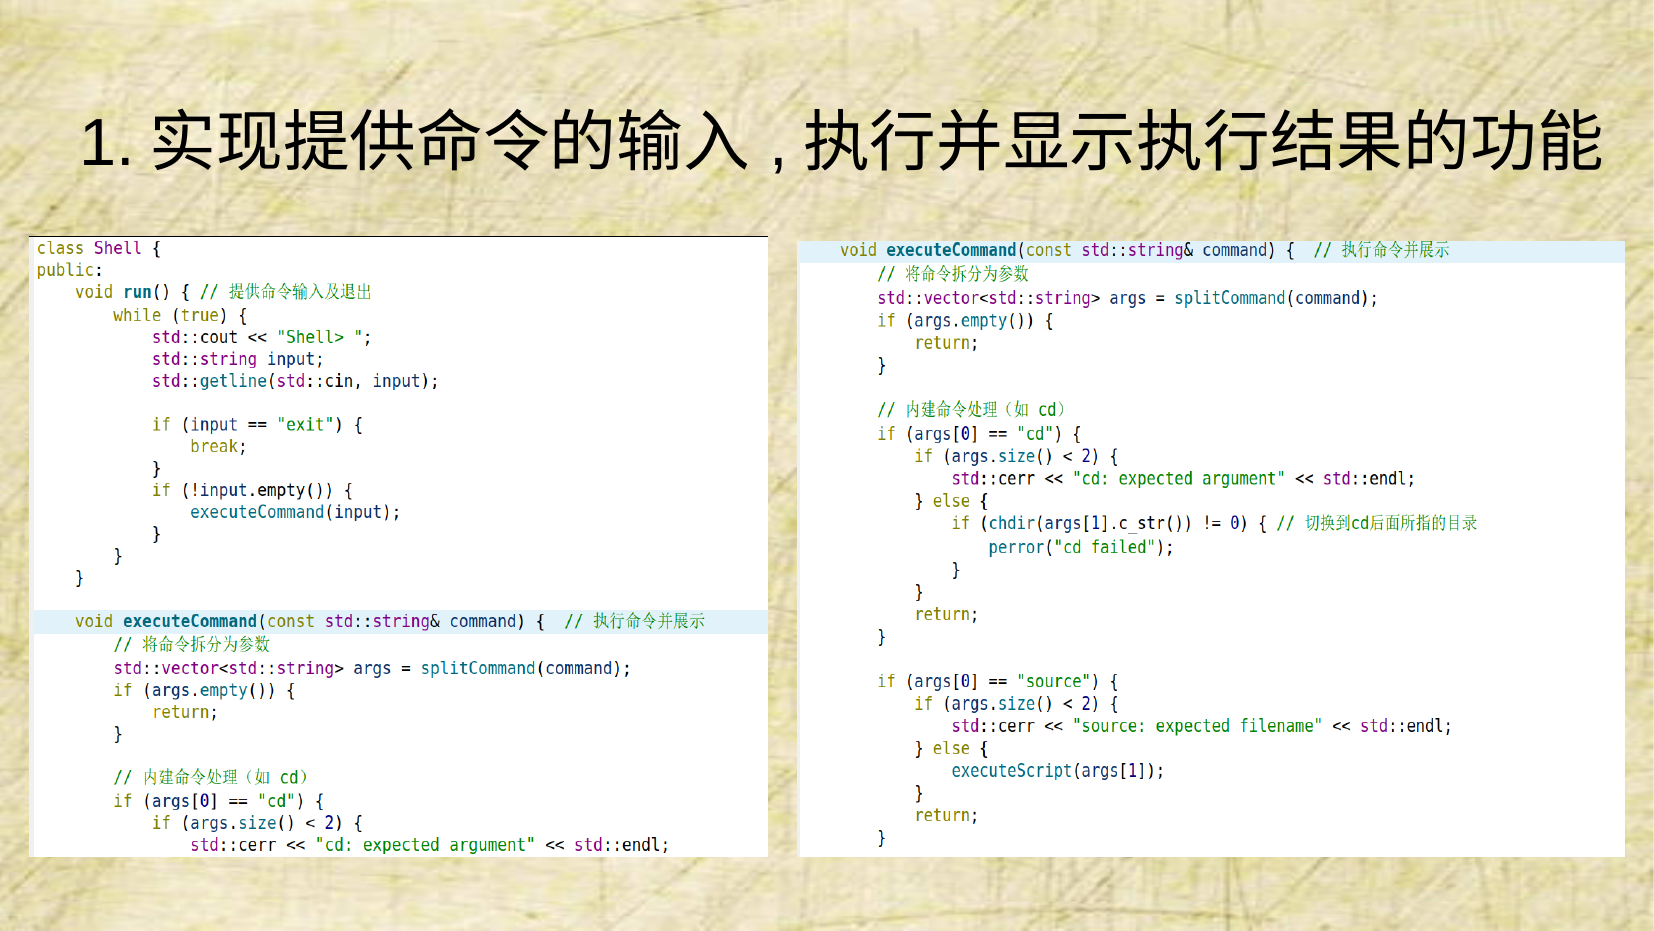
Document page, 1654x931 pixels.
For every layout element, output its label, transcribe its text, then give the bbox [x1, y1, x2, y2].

picture [0, 0, 1654, 931]
title 1.实现提供命令的输入,执行并显示执行结果的功能 [59, 39, 1625, 234]
